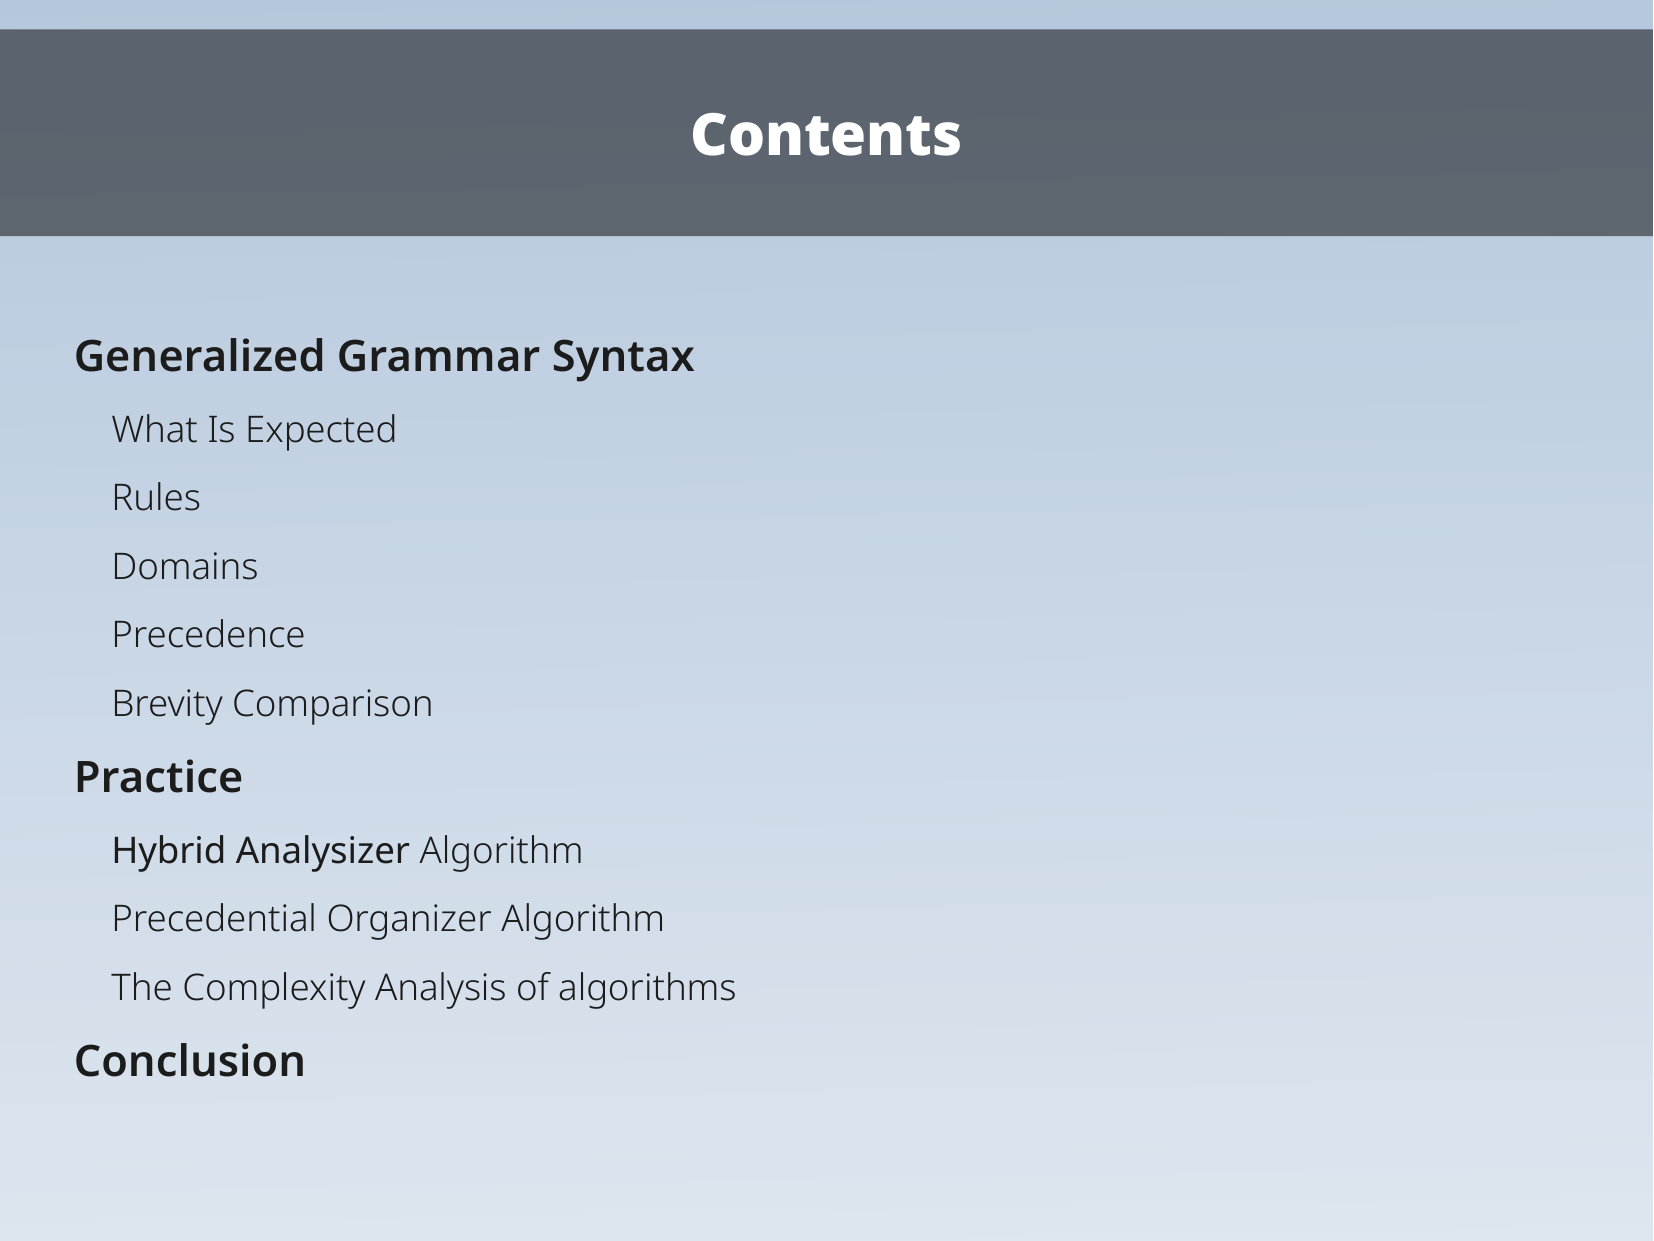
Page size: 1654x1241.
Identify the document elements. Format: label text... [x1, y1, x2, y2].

list Generalized Grammar Syntax What Is Expected Rules Domains Precedence Brevity Comparison Practice Hybrid Analysizer Algorithm Precedential Organizer Algorithm The Complexity Analysis of algorithms Conclusion [73, 324, 1580, 1093]
title Contents [58, 59, 1594, 207]
